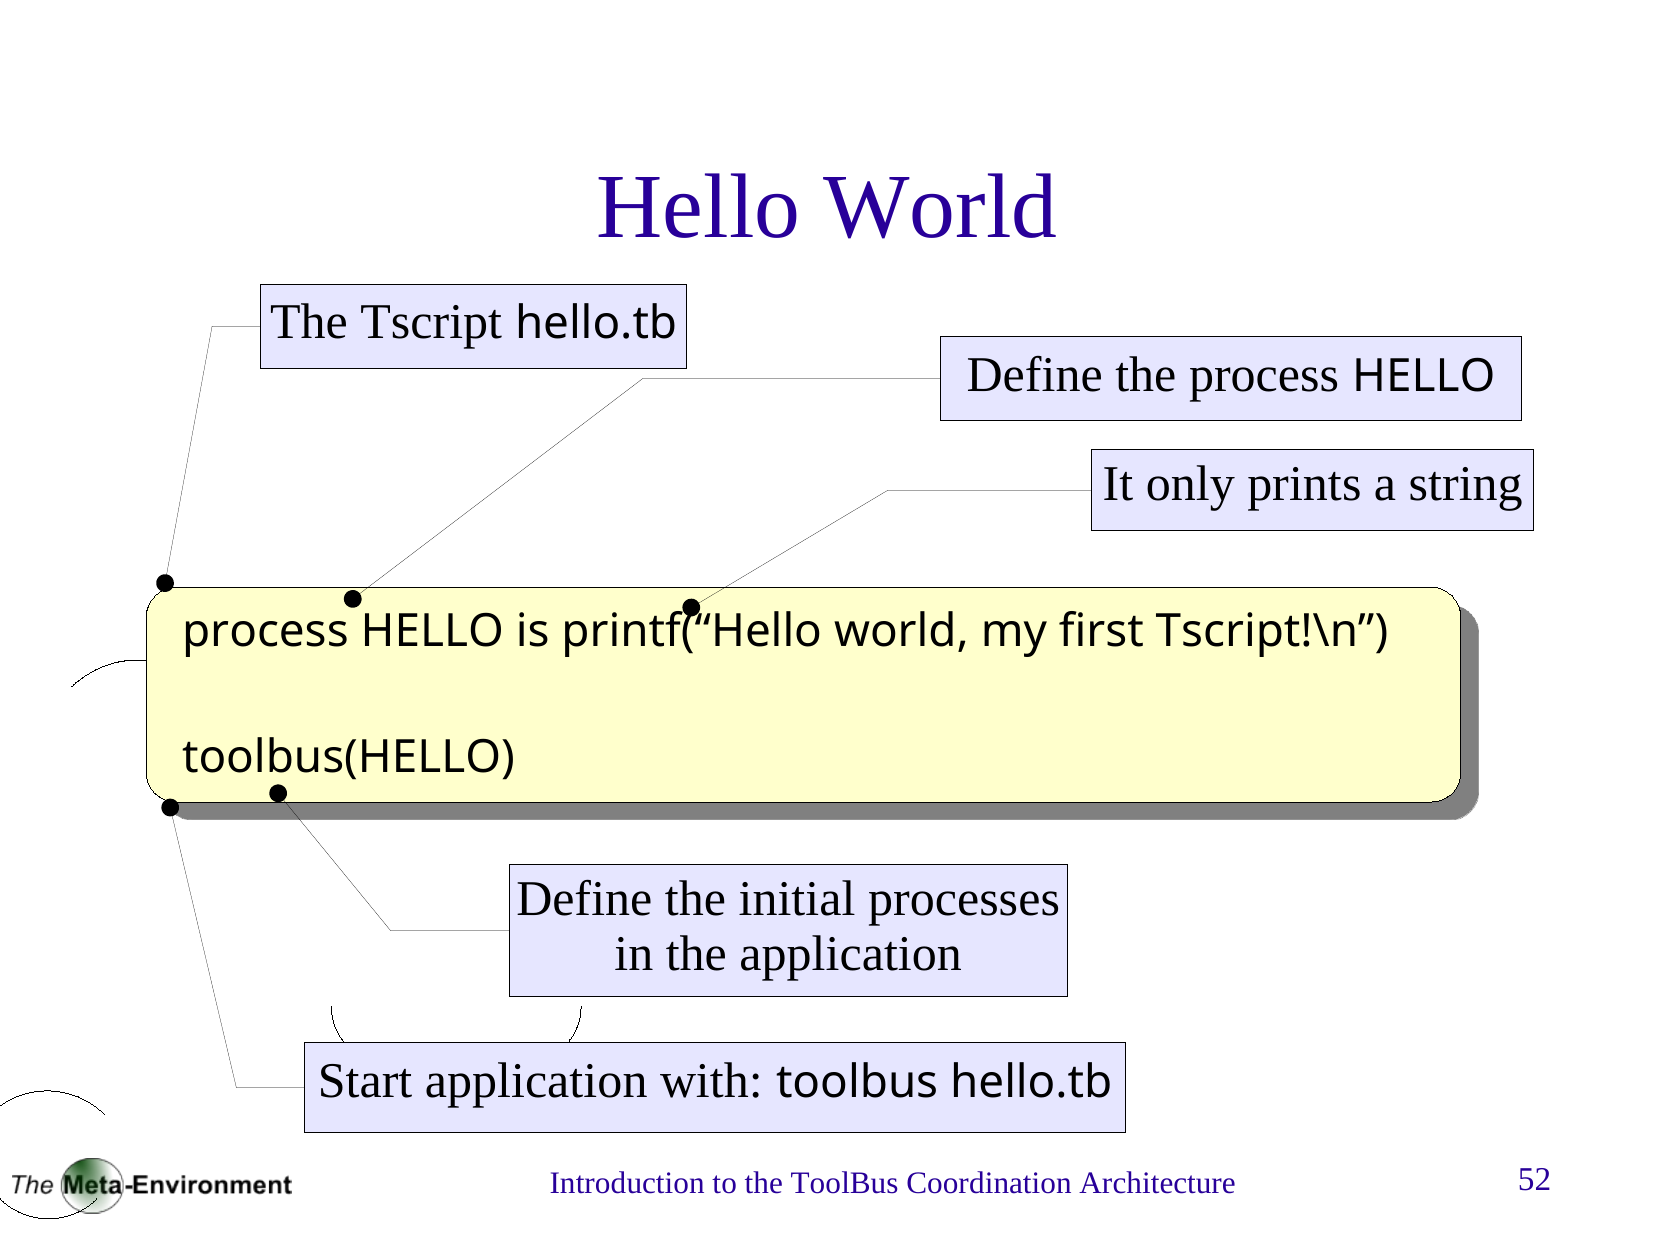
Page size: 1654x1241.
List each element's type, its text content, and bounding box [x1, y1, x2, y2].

text_box process HELLO is printf(“Hello world, my first Tscript!\n”) toolbus(HELLO) [182, 597, 1448, 791]
title Hello World [121, 102, 1534, 311]
text_box [146, 587, 1461, 803]
text_box Define the initial processes in the application [509, 864, 1068, 997]
picture [12, 1158, 292, 1214]
text_box Define the process HELLO [940, 336, 1522, 421]
text_box It only prints a string [1091, 449, 1534, 531]
text_box Start application with: toolbus hello.tb [304, 1042, 1126, 1133]
text_box The Tscript hello.tb [260, 284, 687, 369]
